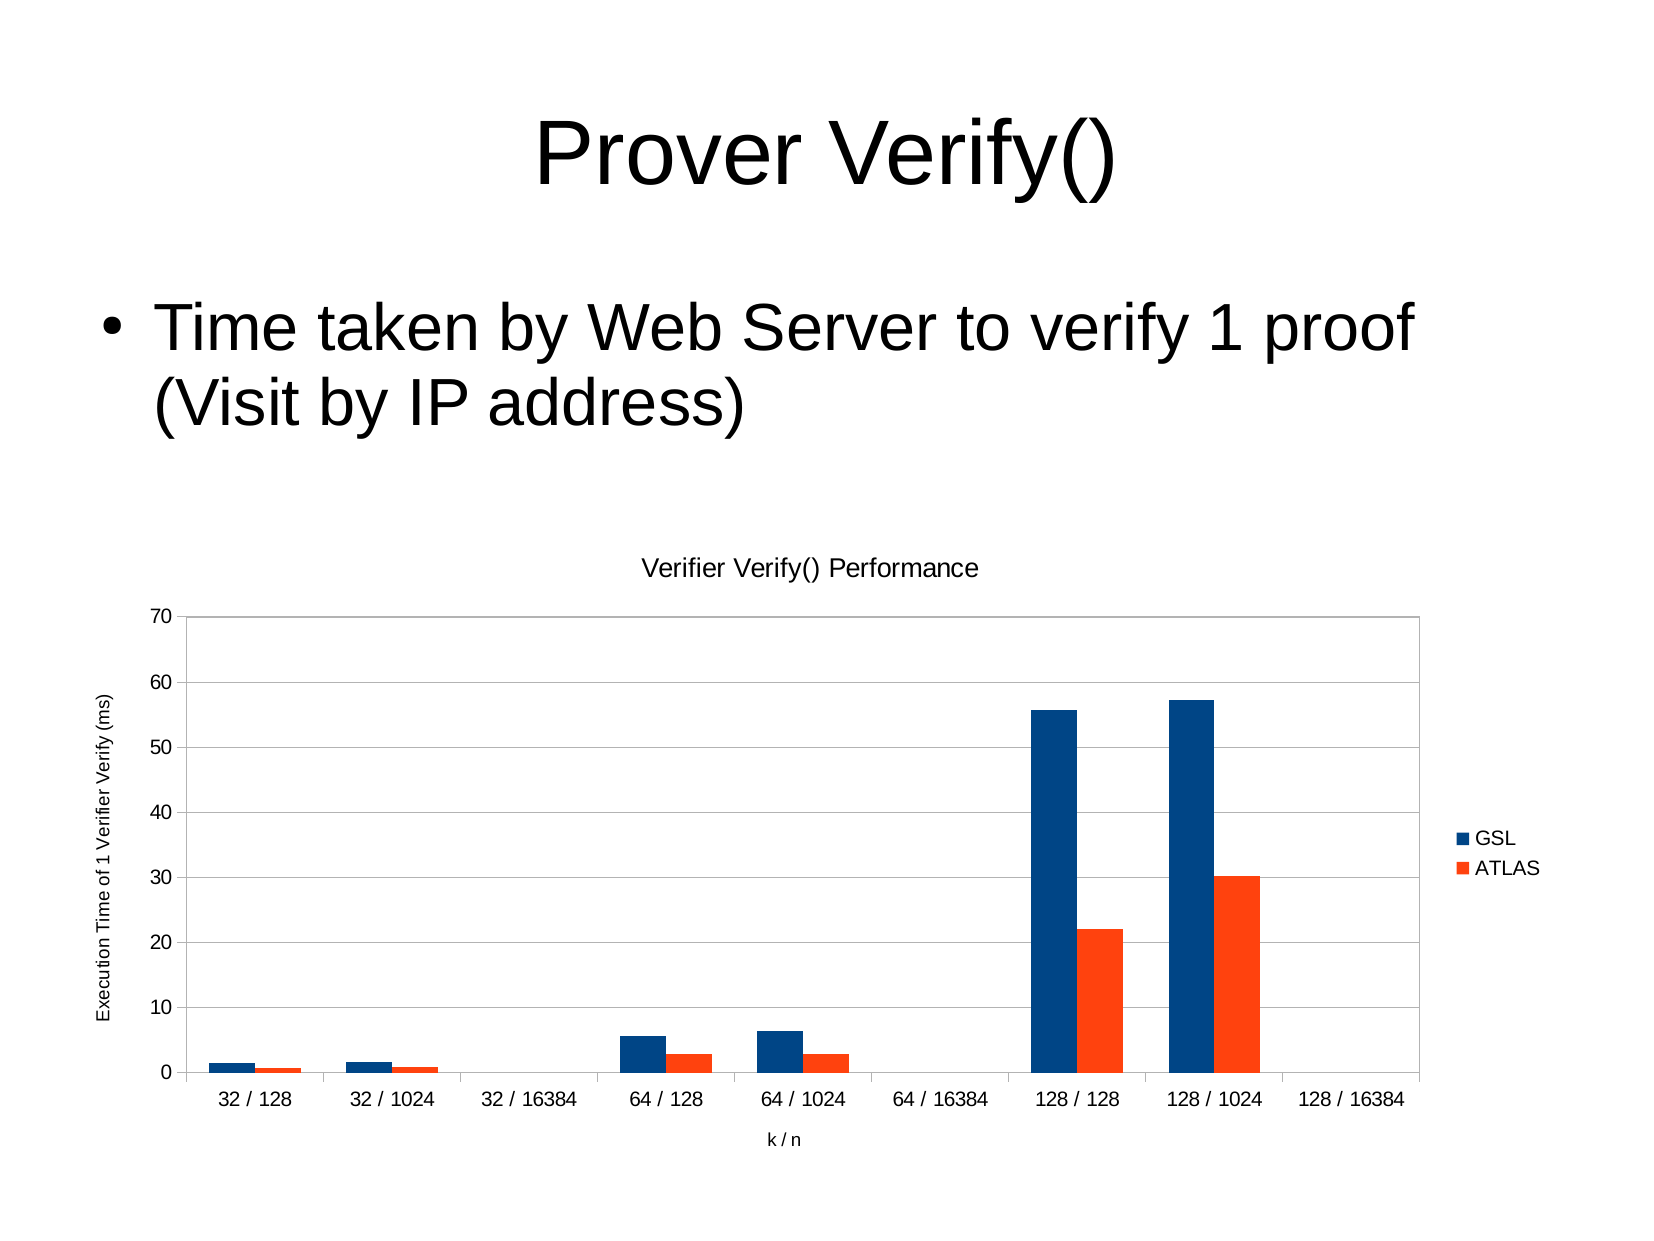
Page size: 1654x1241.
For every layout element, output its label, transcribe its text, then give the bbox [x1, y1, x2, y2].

title Prover Verify() [82, 49, 1571, 257]
list Time taken by Web Server to verify 1 proof (Visit by IP address) [82, 290, 1538, 525]
chart [60, 525, 1561, 1182]
